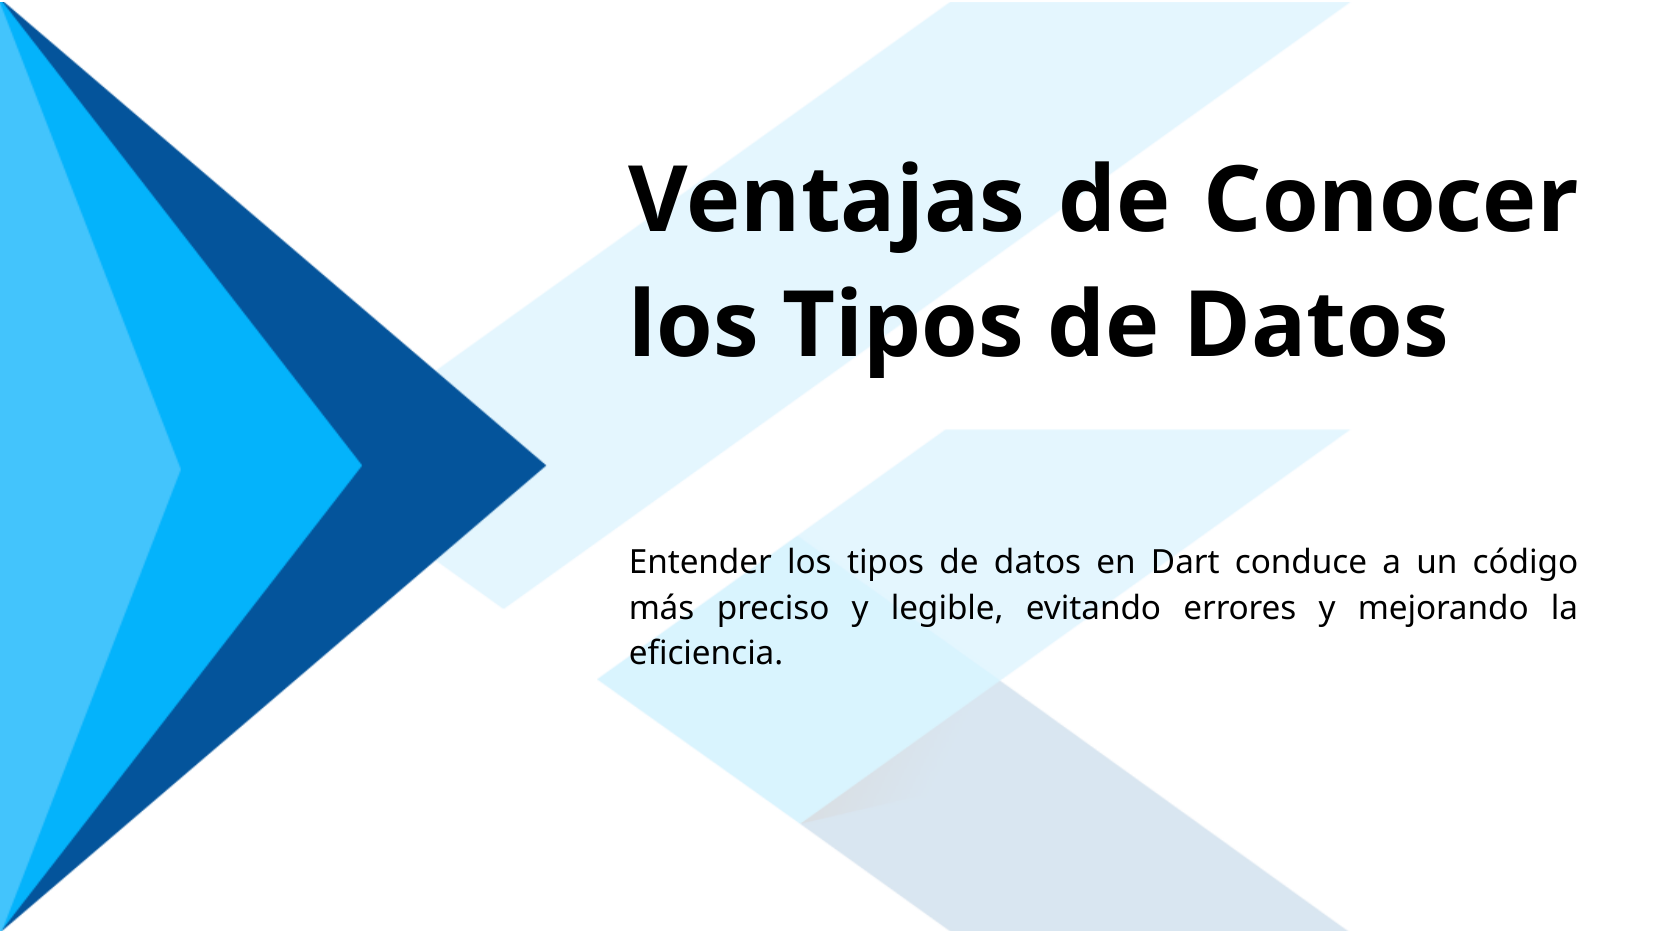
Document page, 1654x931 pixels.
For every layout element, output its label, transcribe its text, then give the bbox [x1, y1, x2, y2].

text_box Entender los tipos de datos en Dart conduce a un código más preciso y legible, evitando errores y mejorando la eficiencia. [614, 530, 1595, 813]
text_box Ventajas de Conocer los Tipos de Datos [614, 126, 1595, 401]
picture [0, 2, 1654, 931]
